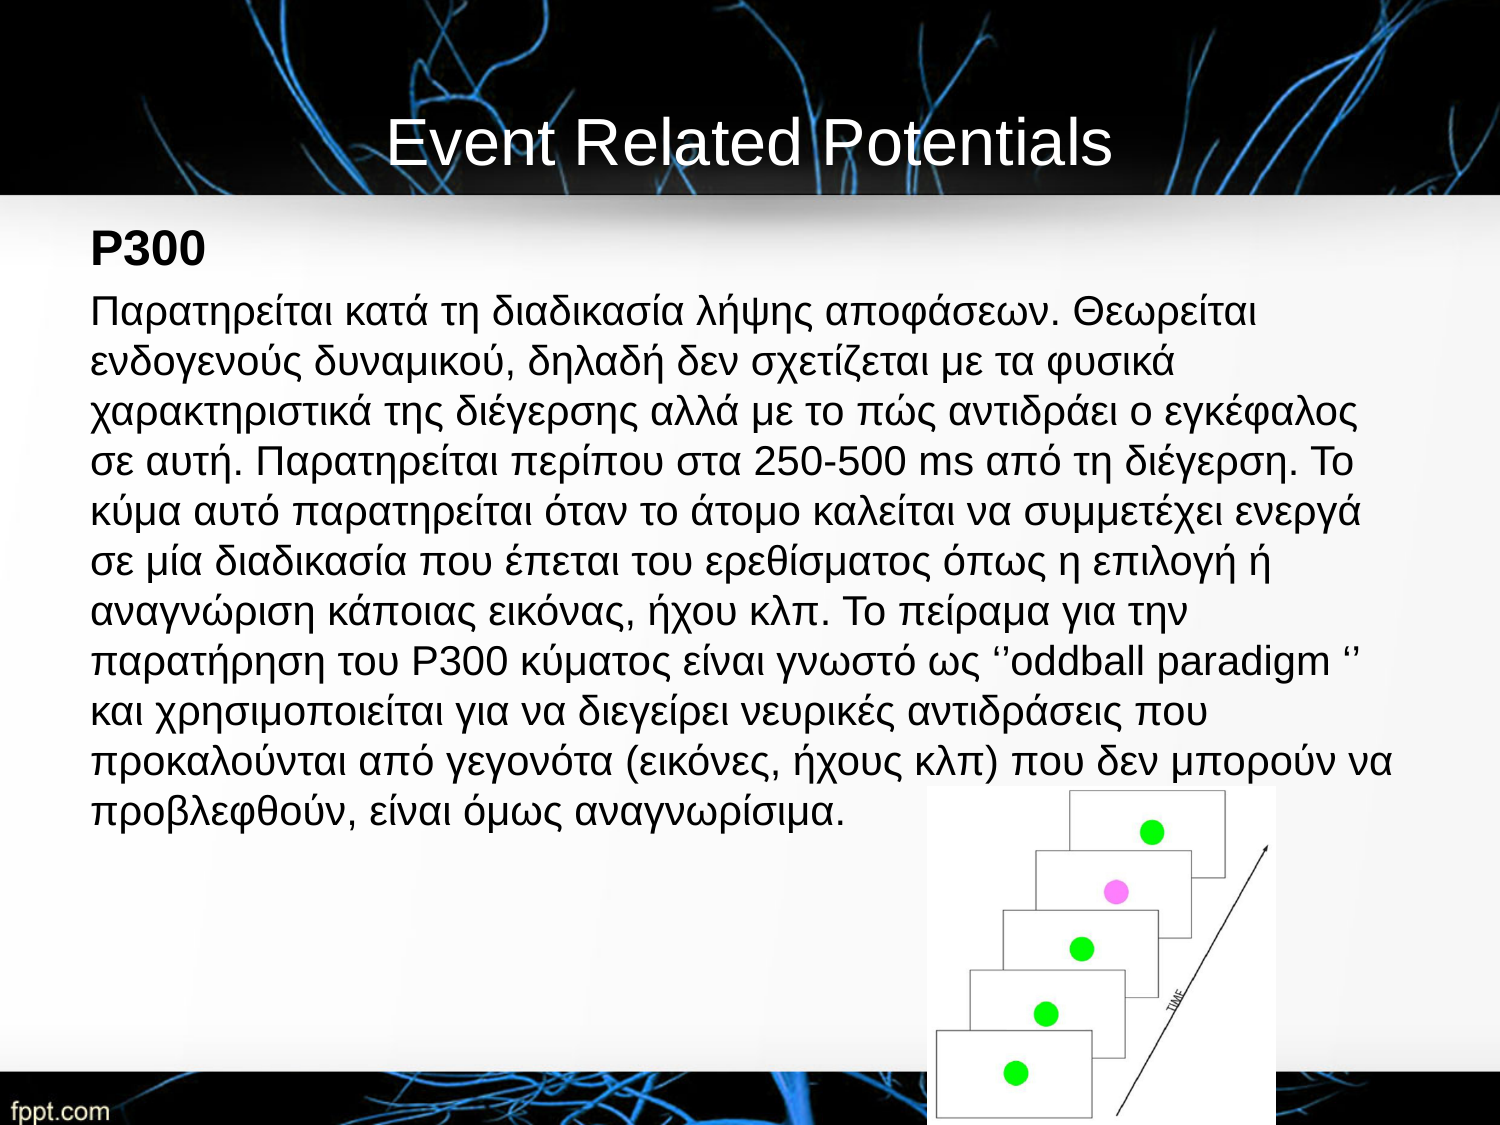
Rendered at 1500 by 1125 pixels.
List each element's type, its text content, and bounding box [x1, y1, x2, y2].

picture [0, 0, 1500, 1125]
list P300 Παρατηρείται κατά τη διαδικασία λήψης αποφάσεων. Θεωρείται ενδογενούς δυναμικού, δηλαδή δεν σχετίζεται με τα φυσικά χαρακτηριστικά της διέγερσης αλλά με το πώς αντιδράει ο εγκέφαλος σε αυτή. Παρατηρείται περίπου στα 250-500 ms από τη διέγερση. Το κύμα αυτό παρατηρείται όταν το άτομο καλείται να συμμετέχει ενεργά σε μία διαδικασία που έπεται του ερεθίσματος όπως η επιλογή ή αναγνώριση κάποιας εικόνας, ήχου κλπ. Το πείραμα για την παρατήρηση του Ρ300 κύματος είναι γνωστό ως ‘’oddball paradigm ‘’ και χρησιμοποιείται για να διεγείρει νευρικές αντιδράσεις που προκαλούνται από γεγονότα (εικόνες, ήχους κλπ) που δεν μπορούν να προβλεφθούν, είναι όμως αναγνωρίσιμα. [75, 208, 1425, 951]
title Event Related Potentials [75, 45, 1425, 208]
